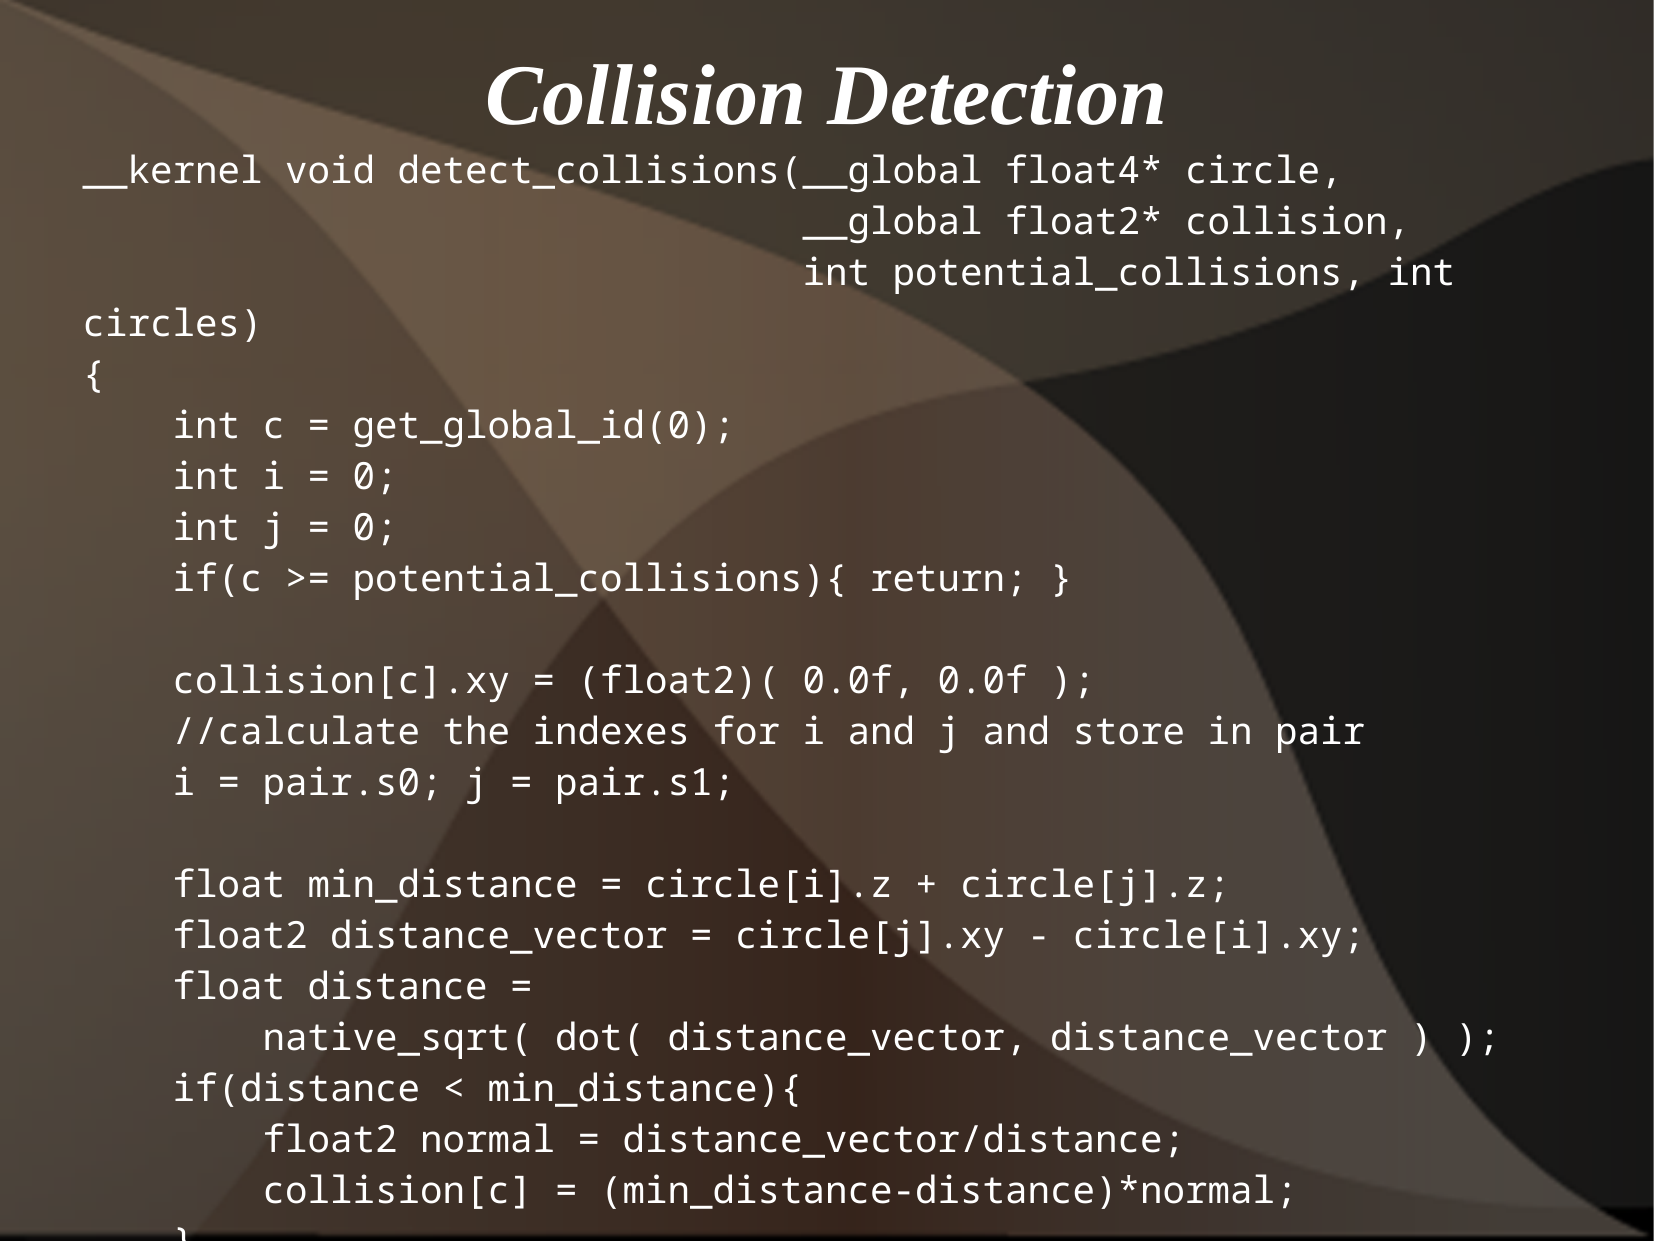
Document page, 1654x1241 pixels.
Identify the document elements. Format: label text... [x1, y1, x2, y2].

title Collision Detection [82, 47, 1571, 143]
picture [0, 0, 1654, 1241]
list __kernel void detect_collisions(__global float4* circle, __global float2* collision, int potential_collisions, int circles) { int c = get_global_id(0); int i = 0; int j = 0; if(c >= potential_collisions){ return; } collision[c].xy = (float2)( 0.0f, 0.0f ); //calculate the indexes for i and j and store in pair i = pair.s0; j = pair.s1; float min_distance = circle[i].z + circle[j].z; float2 distance_vector = circle[j].xy - circle[i].xy; float distance = native_sqrt( dot( distance_vector, distance_vector ) ); if(distance < min_distance){ float2 normal = distance_vector/distance; collision[c] = (min_distance-distance)*normal; } } [82, 143, 1571, 1170]
